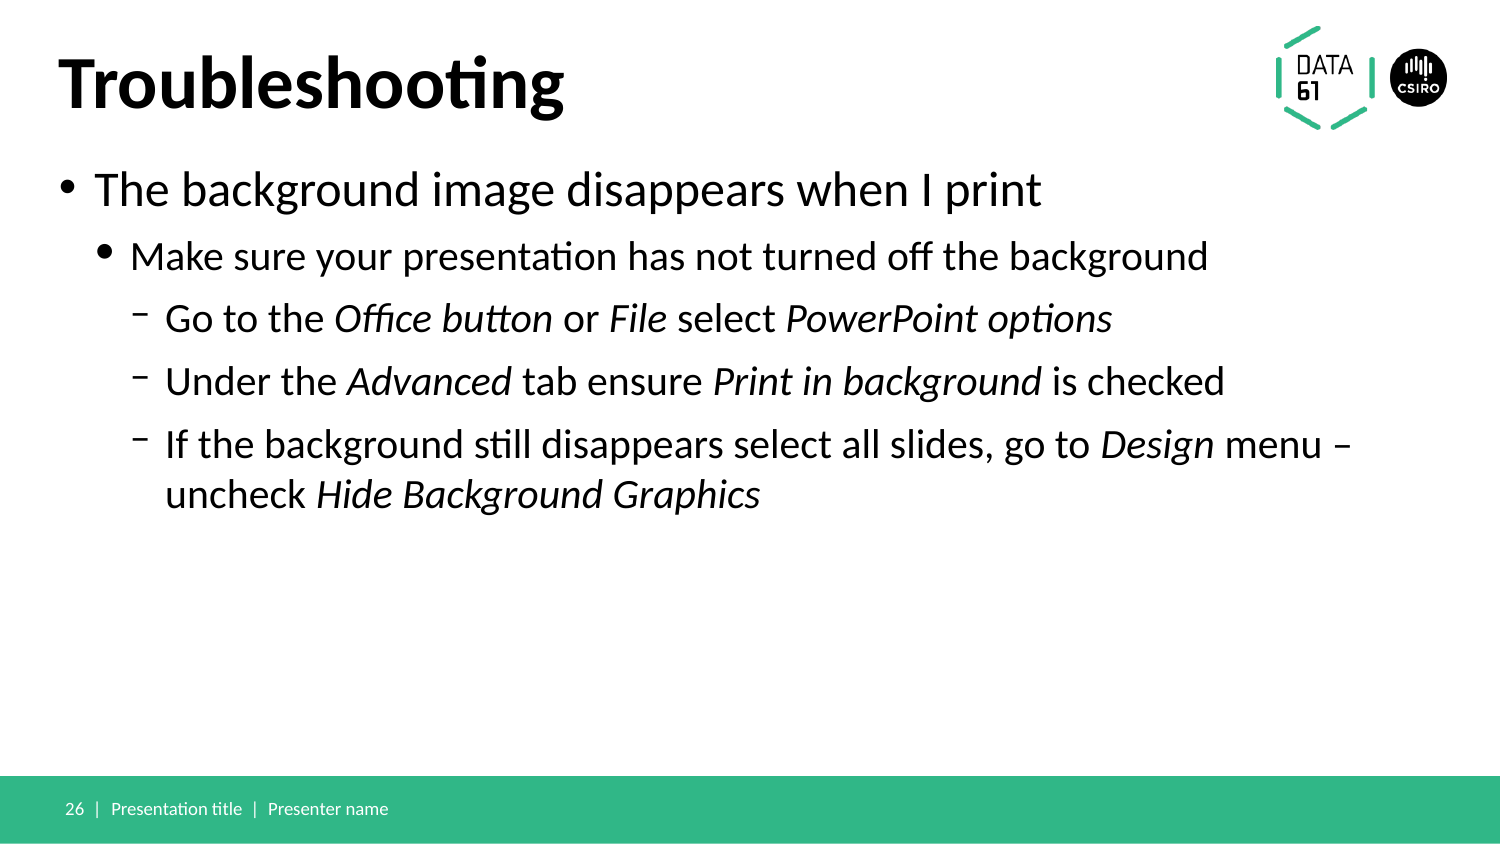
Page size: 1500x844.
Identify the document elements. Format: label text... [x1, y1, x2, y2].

title Troubleshooting [58, 33, 1258, 139]
footer Presentation title | Presenter name [111, 800, 1110, 816]
picture [1276, 26, 1447, 130]
list The background image disappears when I print Make sure your presentation has not turned off the background Go to the Office button or File select PowerPoint options Under the Advanced tab ensure Print in background is checked If the background still disappears select all slides, go to Design menu – uncheck Hide Background Graphics [58, 156, 1447, 719]
slide_number <number> | [54, 800, 102, 816]
